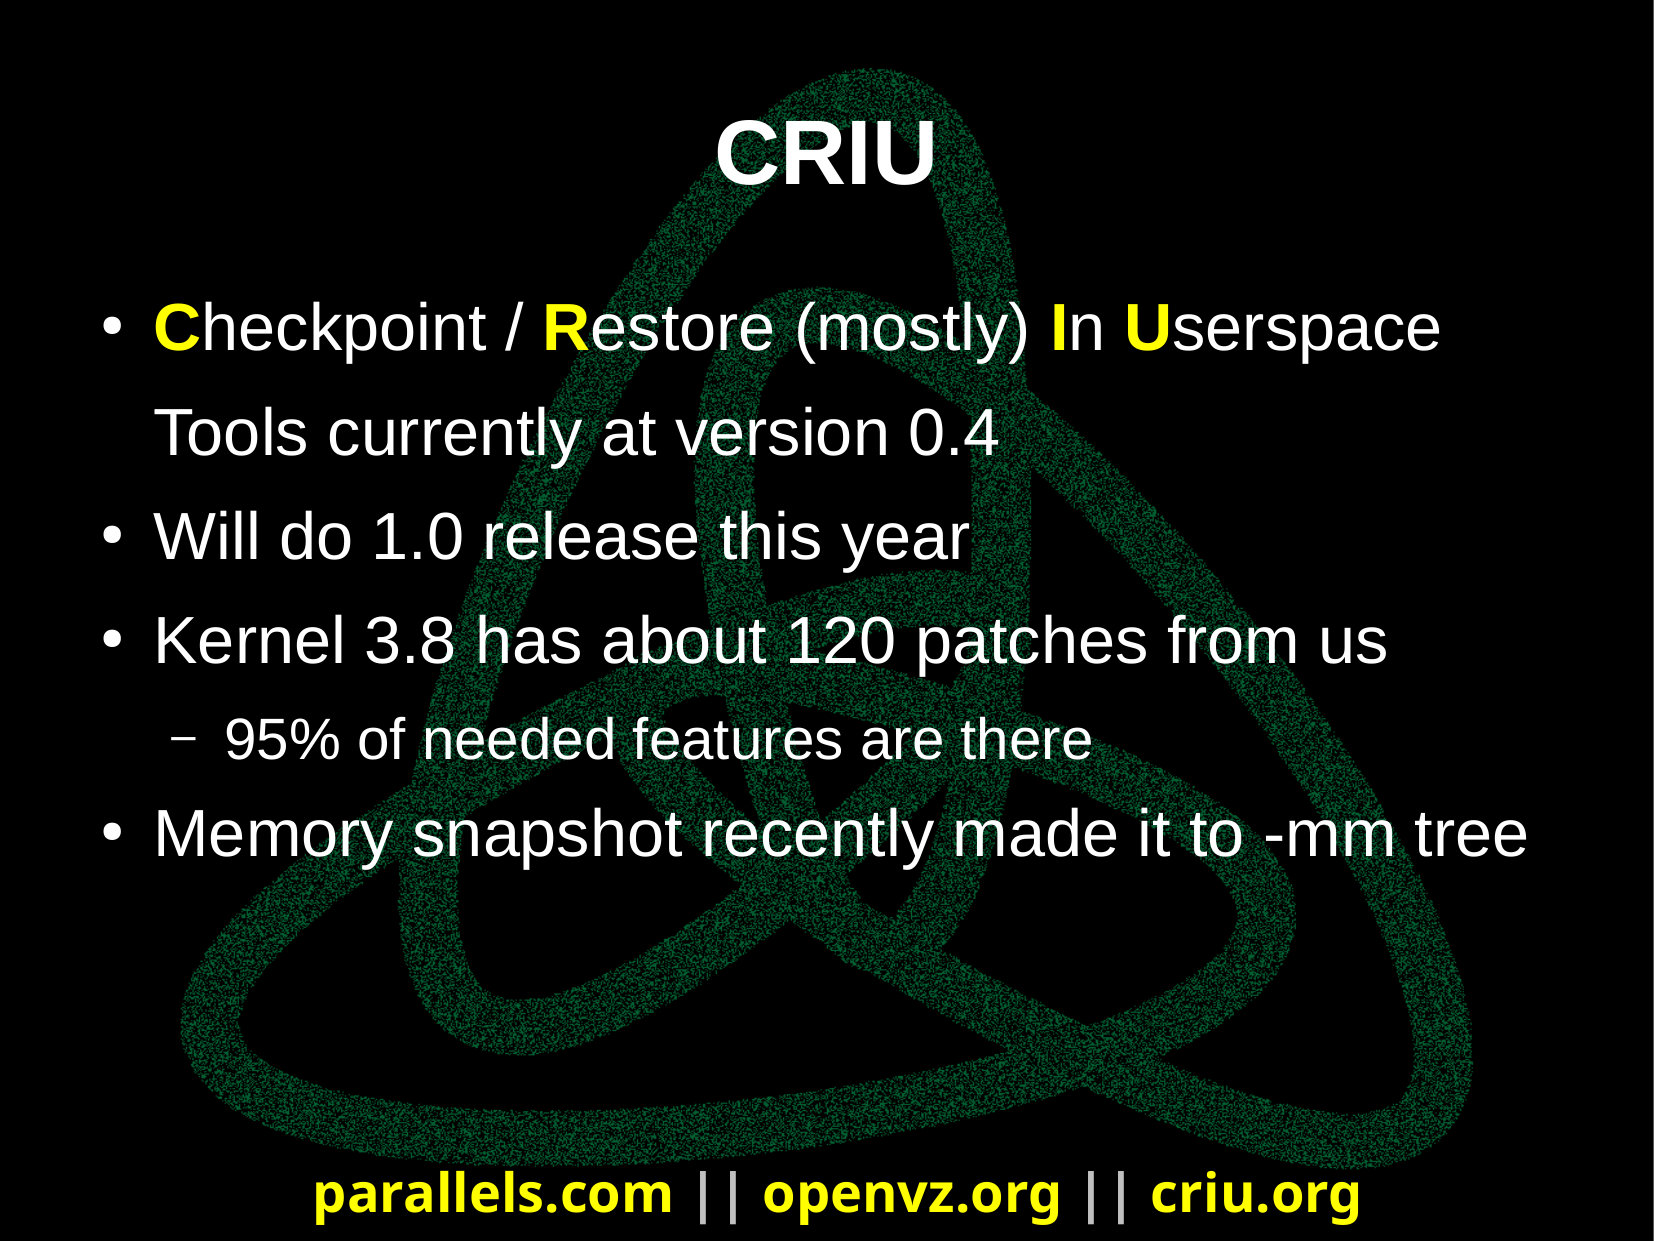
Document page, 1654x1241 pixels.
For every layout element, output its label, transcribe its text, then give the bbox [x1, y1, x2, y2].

picture [0, 0, 1654, 1241]
list Checkpoint / Restore (mostly) In Userspace Tools currently at version 0.4 Will do 1.0 release this year Kernel 3.8 has about 120 patches from us 95% of needed features are there Memory snapshot recently made it to -mm tree [82, 290, 1538, 1010]
title CRIU [82, 49, 1571, 257]
